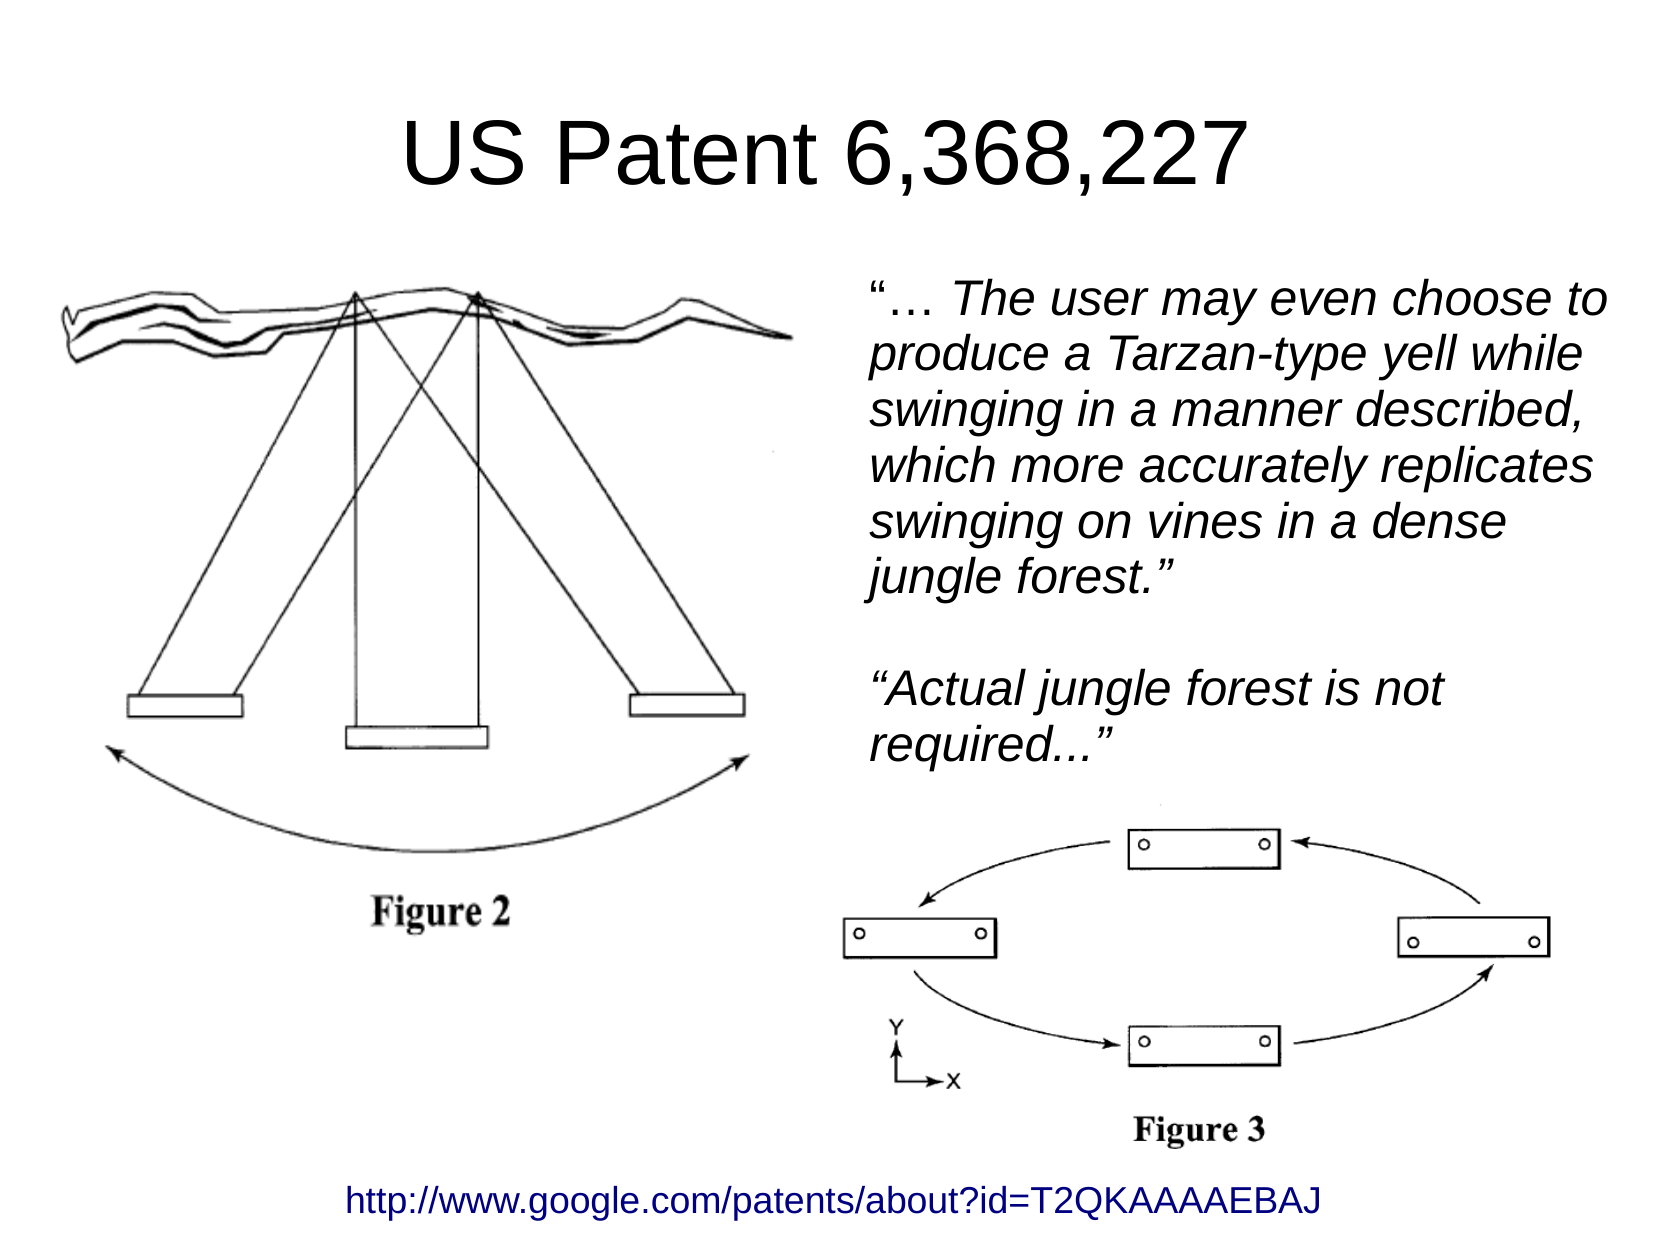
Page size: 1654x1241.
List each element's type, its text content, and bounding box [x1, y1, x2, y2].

picture [12, 224, 1576, 1183]
text_box “… The user may even choose to produce a Tarzan-type yell while swinging in a manner described, which more accurately replicates swinging on vines in a dense jungle forest.” “Actual jungle forest is not required...” [854, 262, 1643, 780]
text_box http://www.google.com/patents/about?id=T2QKAAAAEBAJ [330, 1172, 1388, 1229]
title US Patent 6,368,227 [82, 56, 1571, 250]
